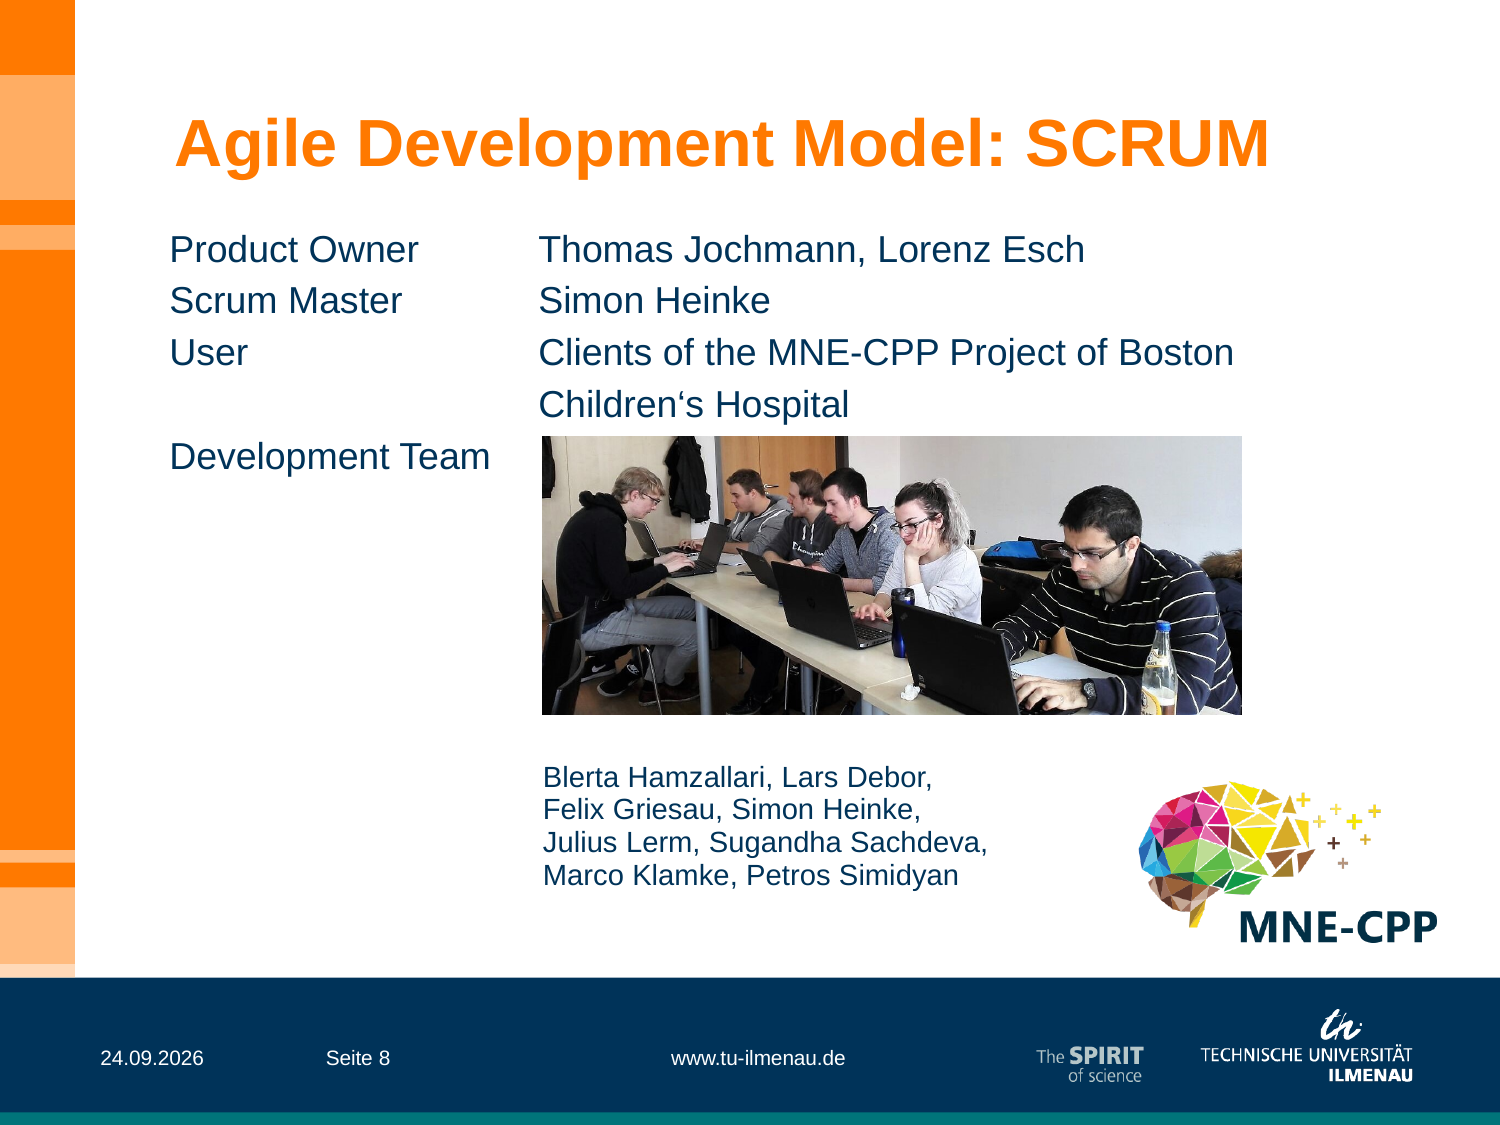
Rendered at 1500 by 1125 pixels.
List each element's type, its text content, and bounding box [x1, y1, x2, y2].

text_box Blerta Hamzallari, Lars Debor, Felix Griesau, Simon Heinke, Julius Lerm, Sugandha Sachdeva, Marco Klamke, Petros Simidyan [528, 753, 1064, 900]
slide_number 03.05.2017 [100, 1037, 276, 1088]
picture [542, 436, 1242, 715]
footer www.tu-ilmenau.de [644, 1037, 858, 1088]
text_box Agile Development Model: SCRUM [174, 99, 1413, 188]
picture [1074, 755, 1500, 969]
picture [1200, 1009, 1413, 1082]
picture [1033, 1040, 1147, 1085]
text_box Product Owner Thomas Jochmann, Lorenz Esch Scrum Master Simon Heinke User Clients of the MNE-CPP Project of Boston Children‘s Hospital Development Team [169, 217, 1407, 818]
slide_number Seite <Foliennummer> [289, 1037, 427, 1088]
